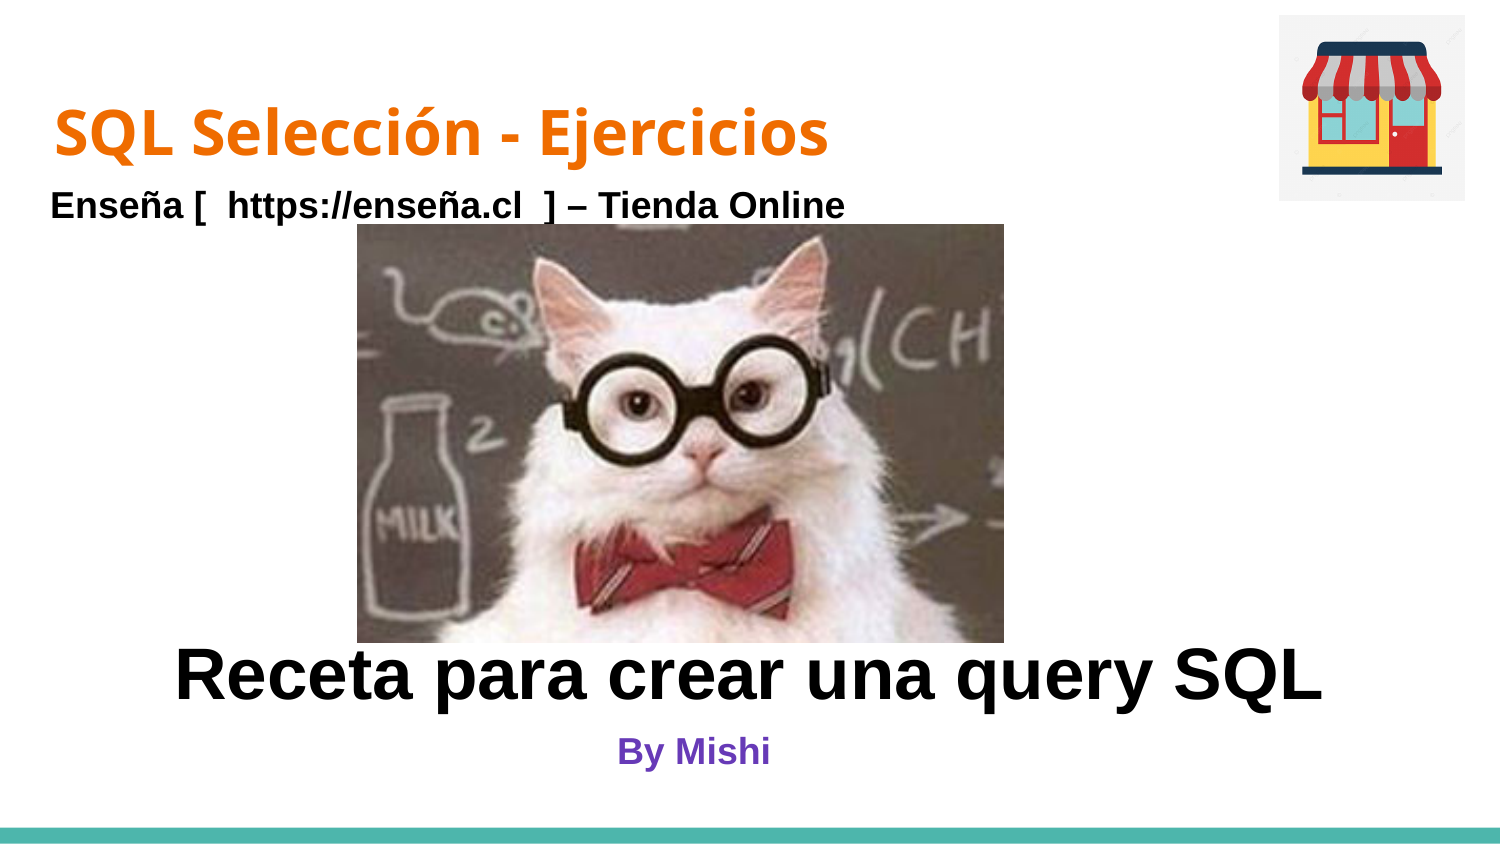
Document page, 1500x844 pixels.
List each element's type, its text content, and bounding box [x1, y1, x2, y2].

title SQL Selección - Ejercicios [39, 72, 1279, 177]
text_box Receta para crear una query SQL [159, 625, 1394, 804]
text_box By Mishi [602, 722, 815, 780]
picture [1279, 15, 1465, 201]
picture [357, 224, 1004, 625]
text_box Enseña [ https://enseña.cl ] – Tienda Online [35, 177, 1323, 234]
